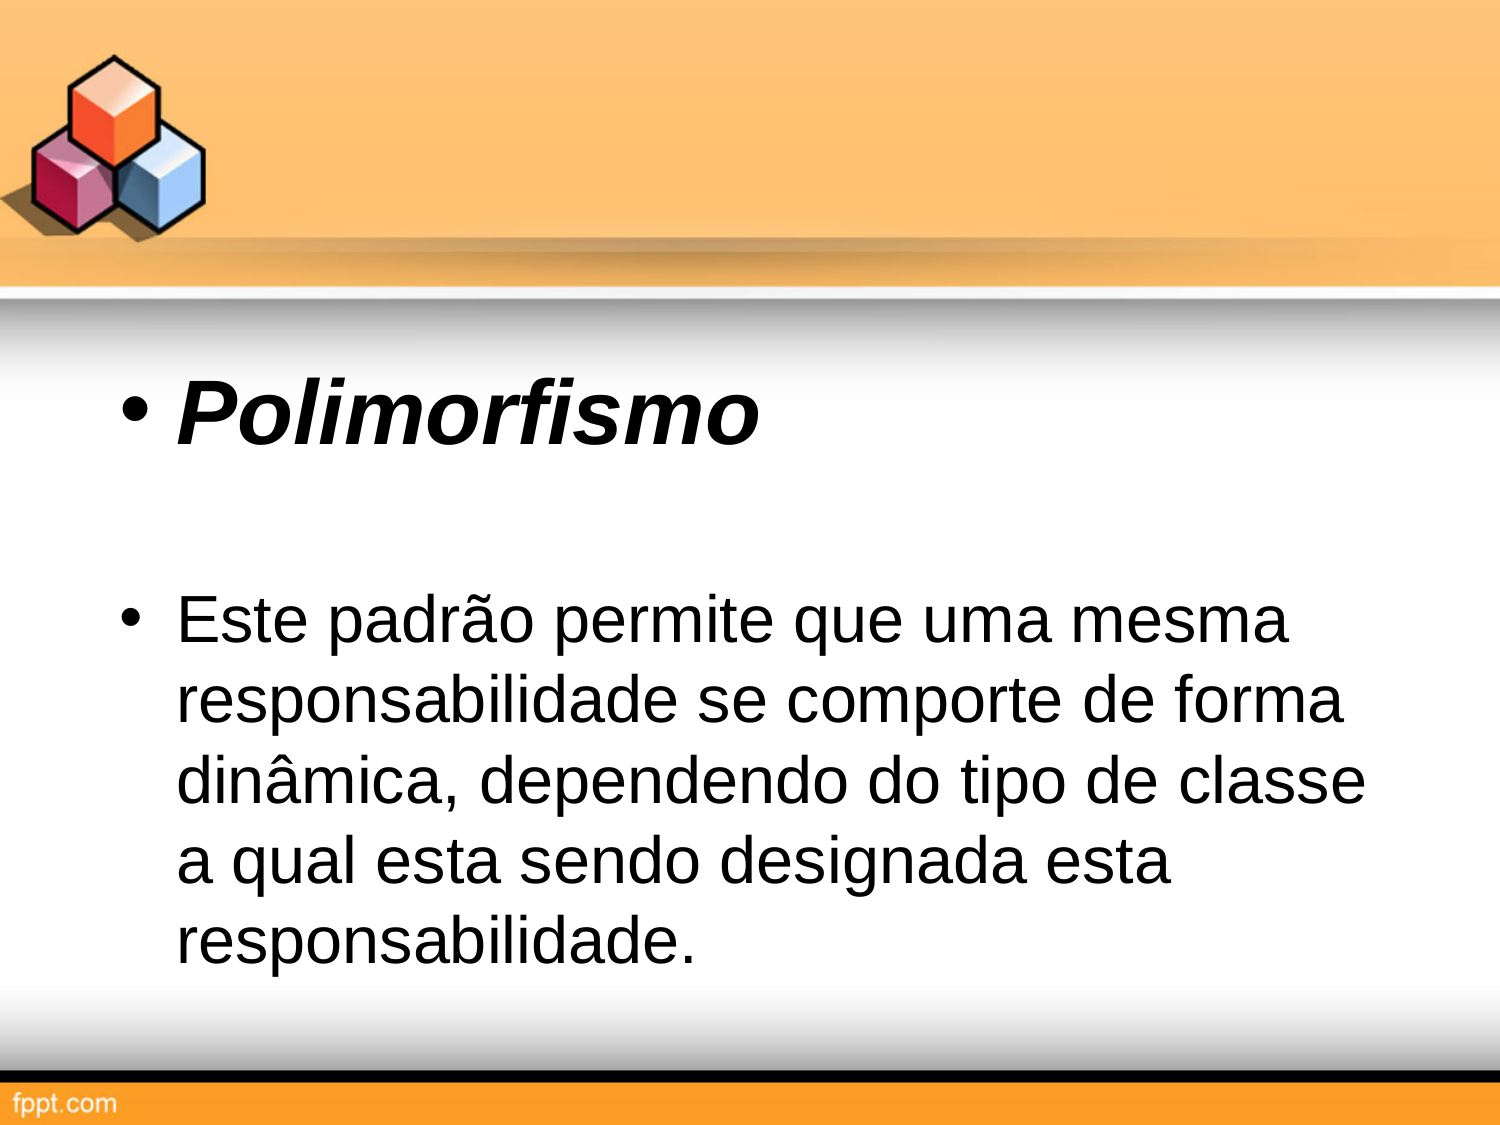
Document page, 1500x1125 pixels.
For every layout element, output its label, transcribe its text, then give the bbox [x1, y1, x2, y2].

list Polimorfismo Este padrão permite que uma mesma responsabilidade se comporte de forma dinâmica, dependendo do tipo de classe a qual esta sendo designada esta responsabilidade. [105, 345, 1425, 998]
picture [0, 0, 1500, 1125]
